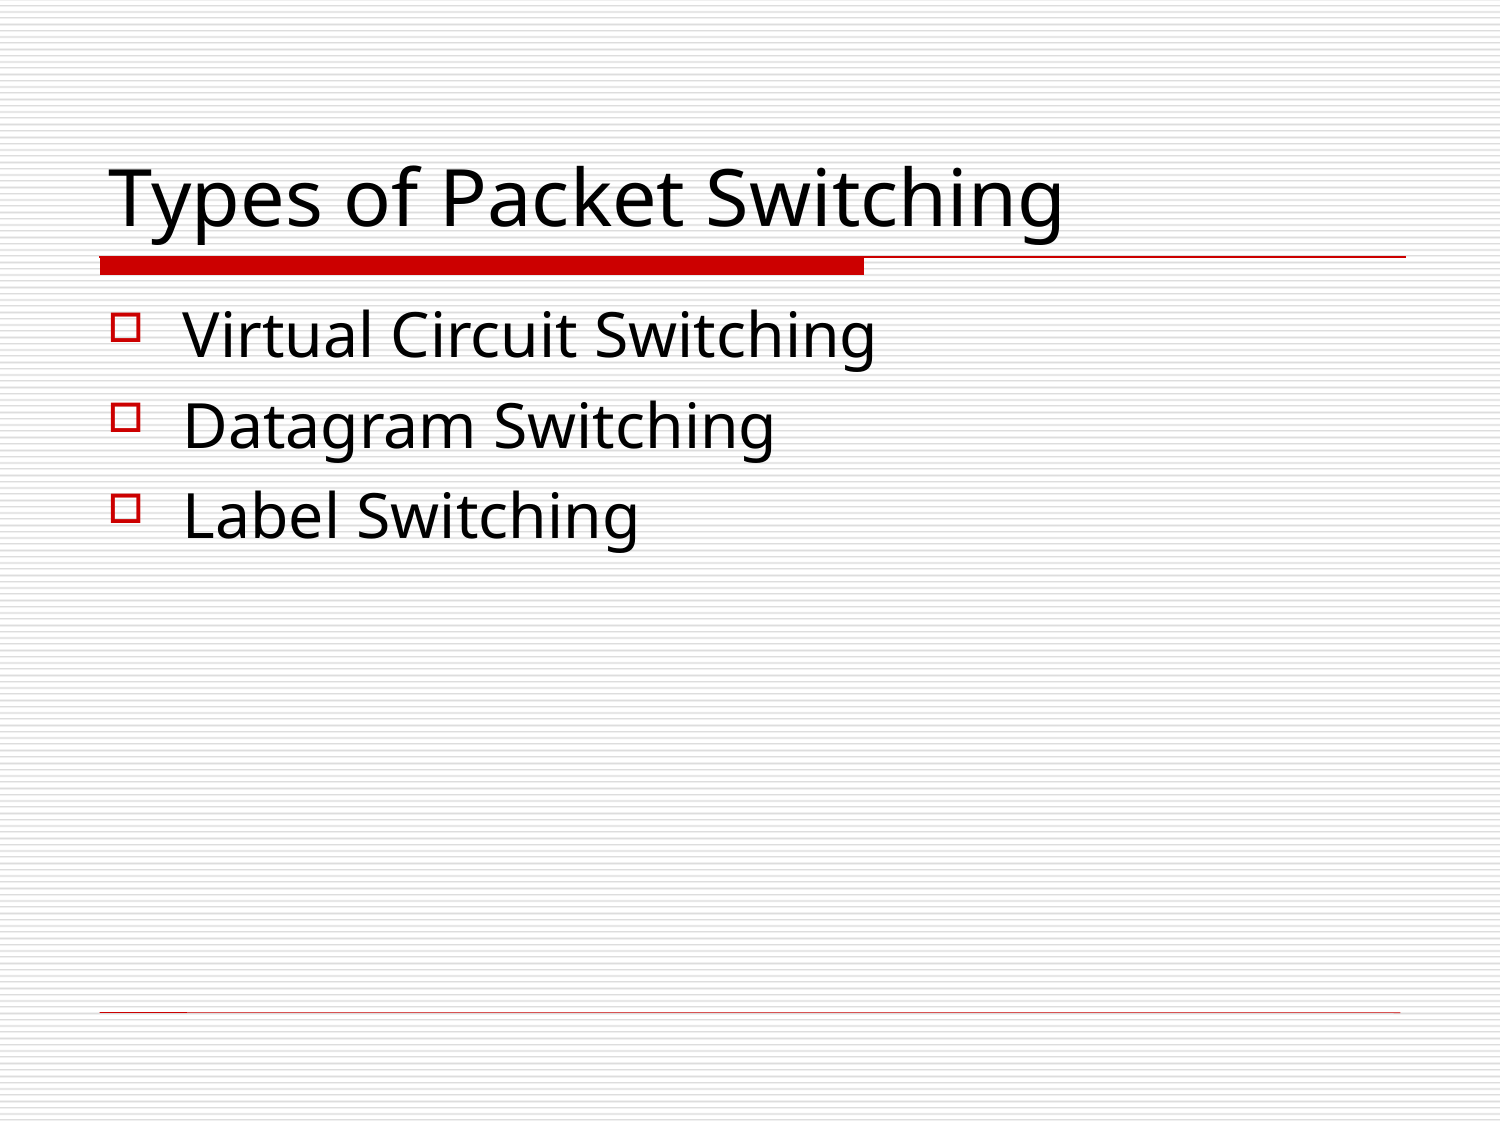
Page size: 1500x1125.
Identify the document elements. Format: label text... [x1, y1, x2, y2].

picture [0, 0, 1500, 1125]
title Types of Packet Switching [94, 50, 1407, 250]
list Virtual Circuit Switching Datagram Switching Label Switching [92, 287, 1406, 1071]
